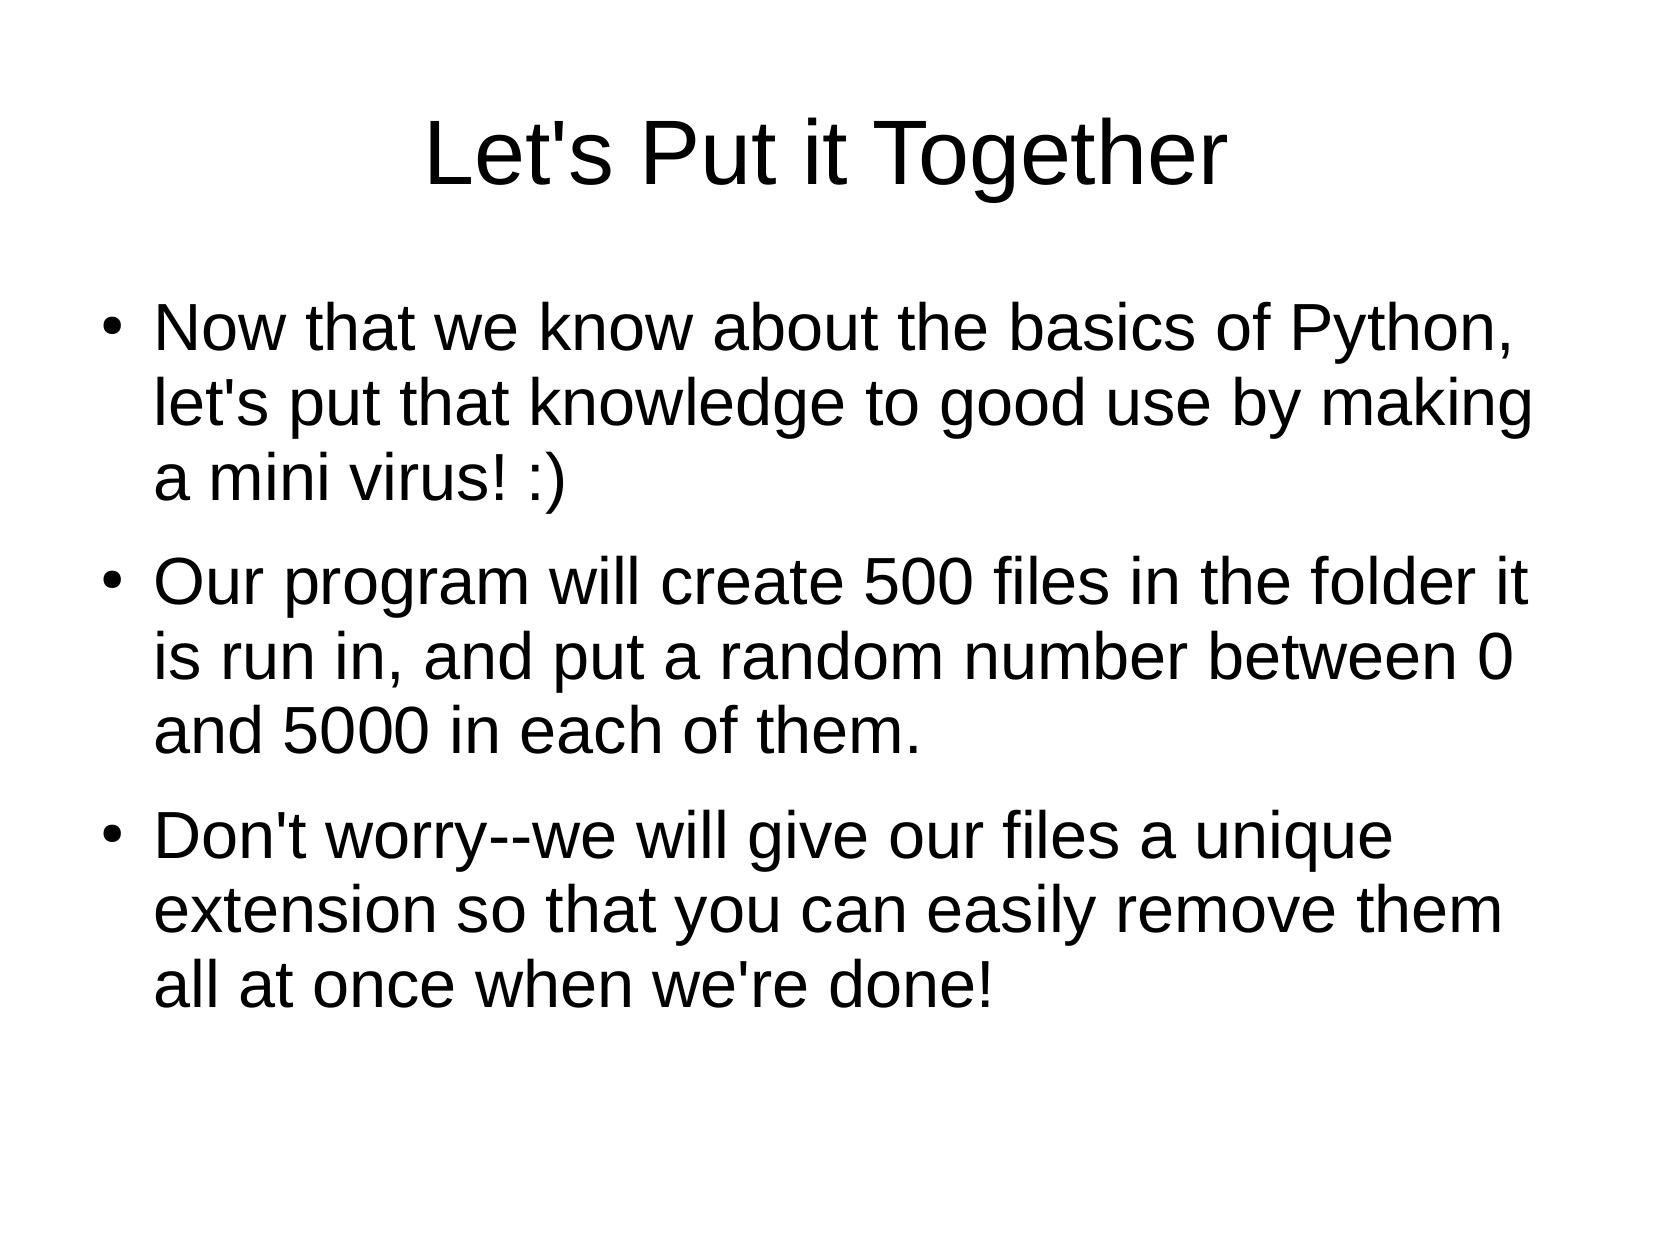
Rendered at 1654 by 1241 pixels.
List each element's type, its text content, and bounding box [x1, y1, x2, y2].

list Now that we know about the basics of Python, let's put that knowledge to good use by making a mini virus! :) Our program will create 500 files in the folder it is run in, and put a random number between 0 and 5000 in each of them. Don't worry--we will give our files a unique extension so that you can easily remove them all at once when we're done! [82, 290, 1571, 1109]
title Let's Put it Together [82, 49, 1571, 257]
